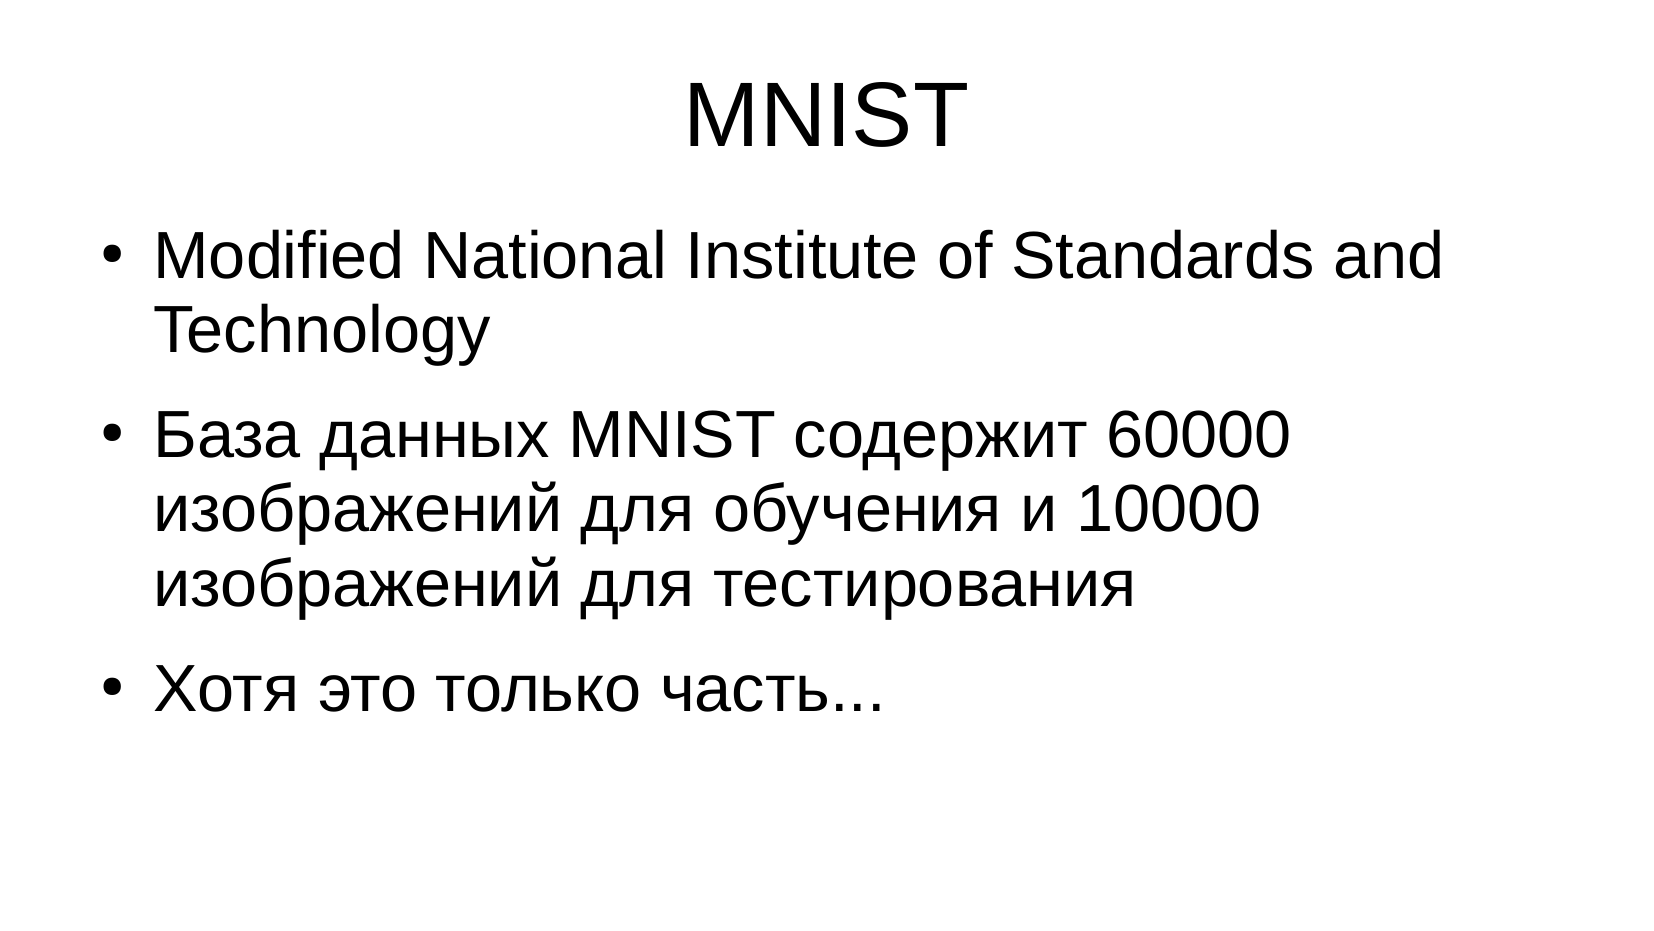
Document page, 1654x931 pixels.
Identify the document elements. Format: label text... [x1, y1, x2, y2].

list Modified National Institute of Standards and Technology База данных MNIST содержит 60000 изображений для обучения и 10000 изображений для тестирования Хотя это только часть... [82, 217, 1571, 758]
title MNIST [82, 37, 1571, 193]
